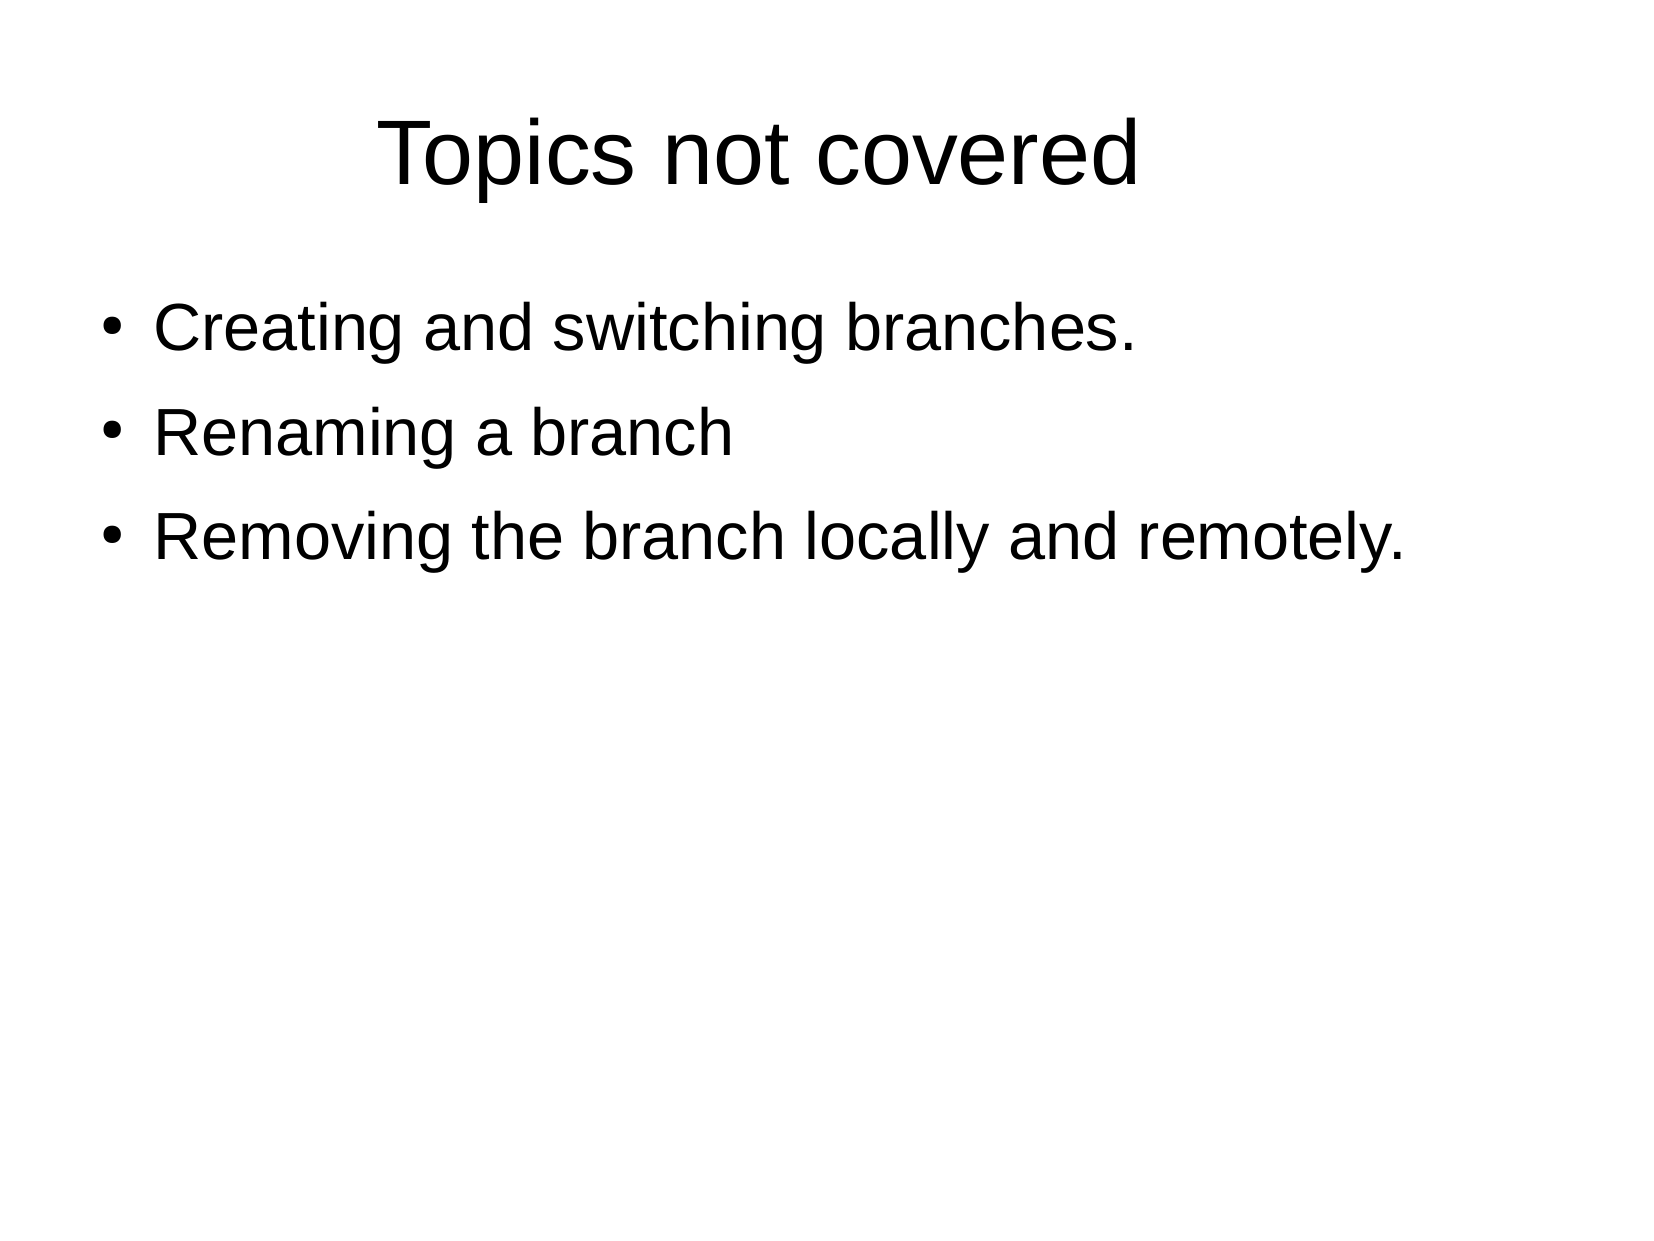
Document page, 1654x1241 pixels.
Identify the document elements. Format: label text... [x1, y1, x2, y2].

list Creating and switching branches. Renaming a branch Removing the branch locally and remotely. [82, 290, 1571, 1010]
title Topics not covered [82, 49, 1571, 257]
